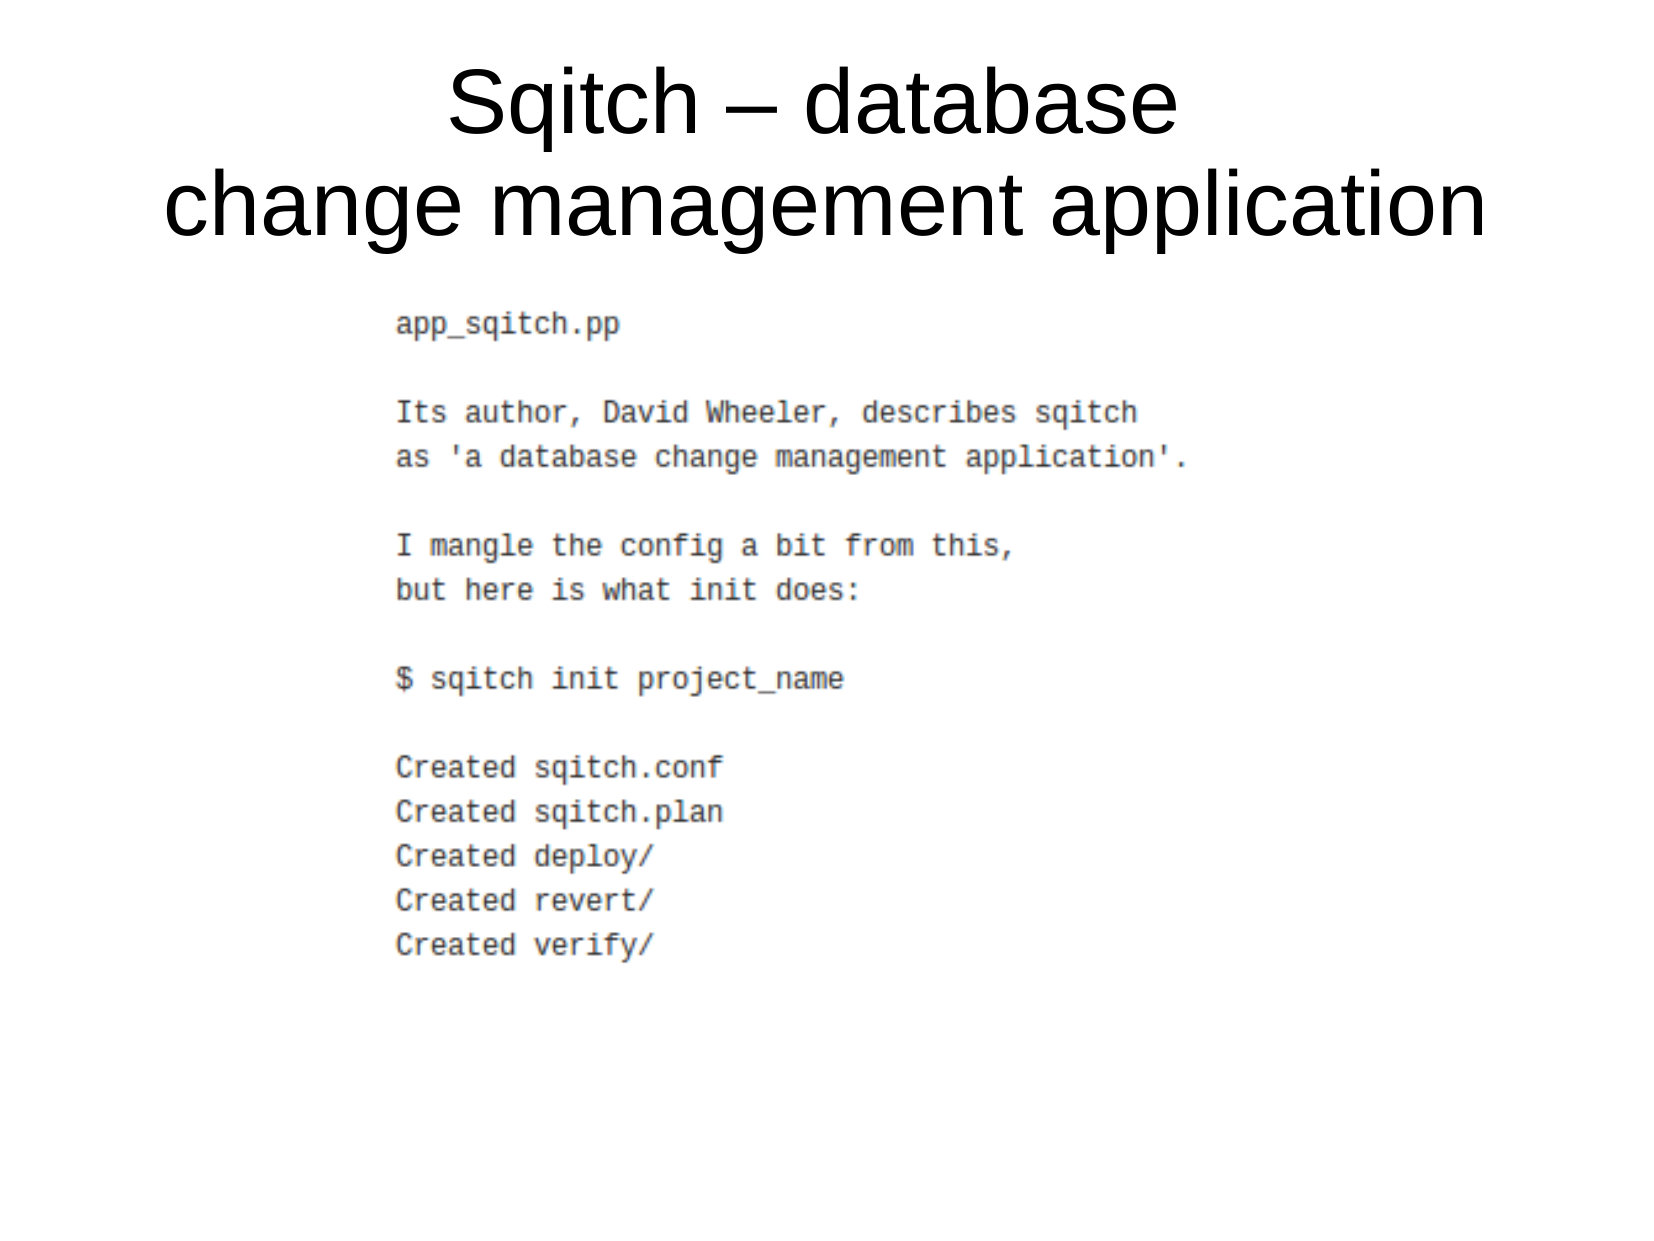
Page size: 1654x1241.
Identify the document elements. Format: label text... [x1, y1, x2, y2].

picture [374, 290, 1279, 1010]
title Sqitch – database change management application [82, 49, 1571, 257]
